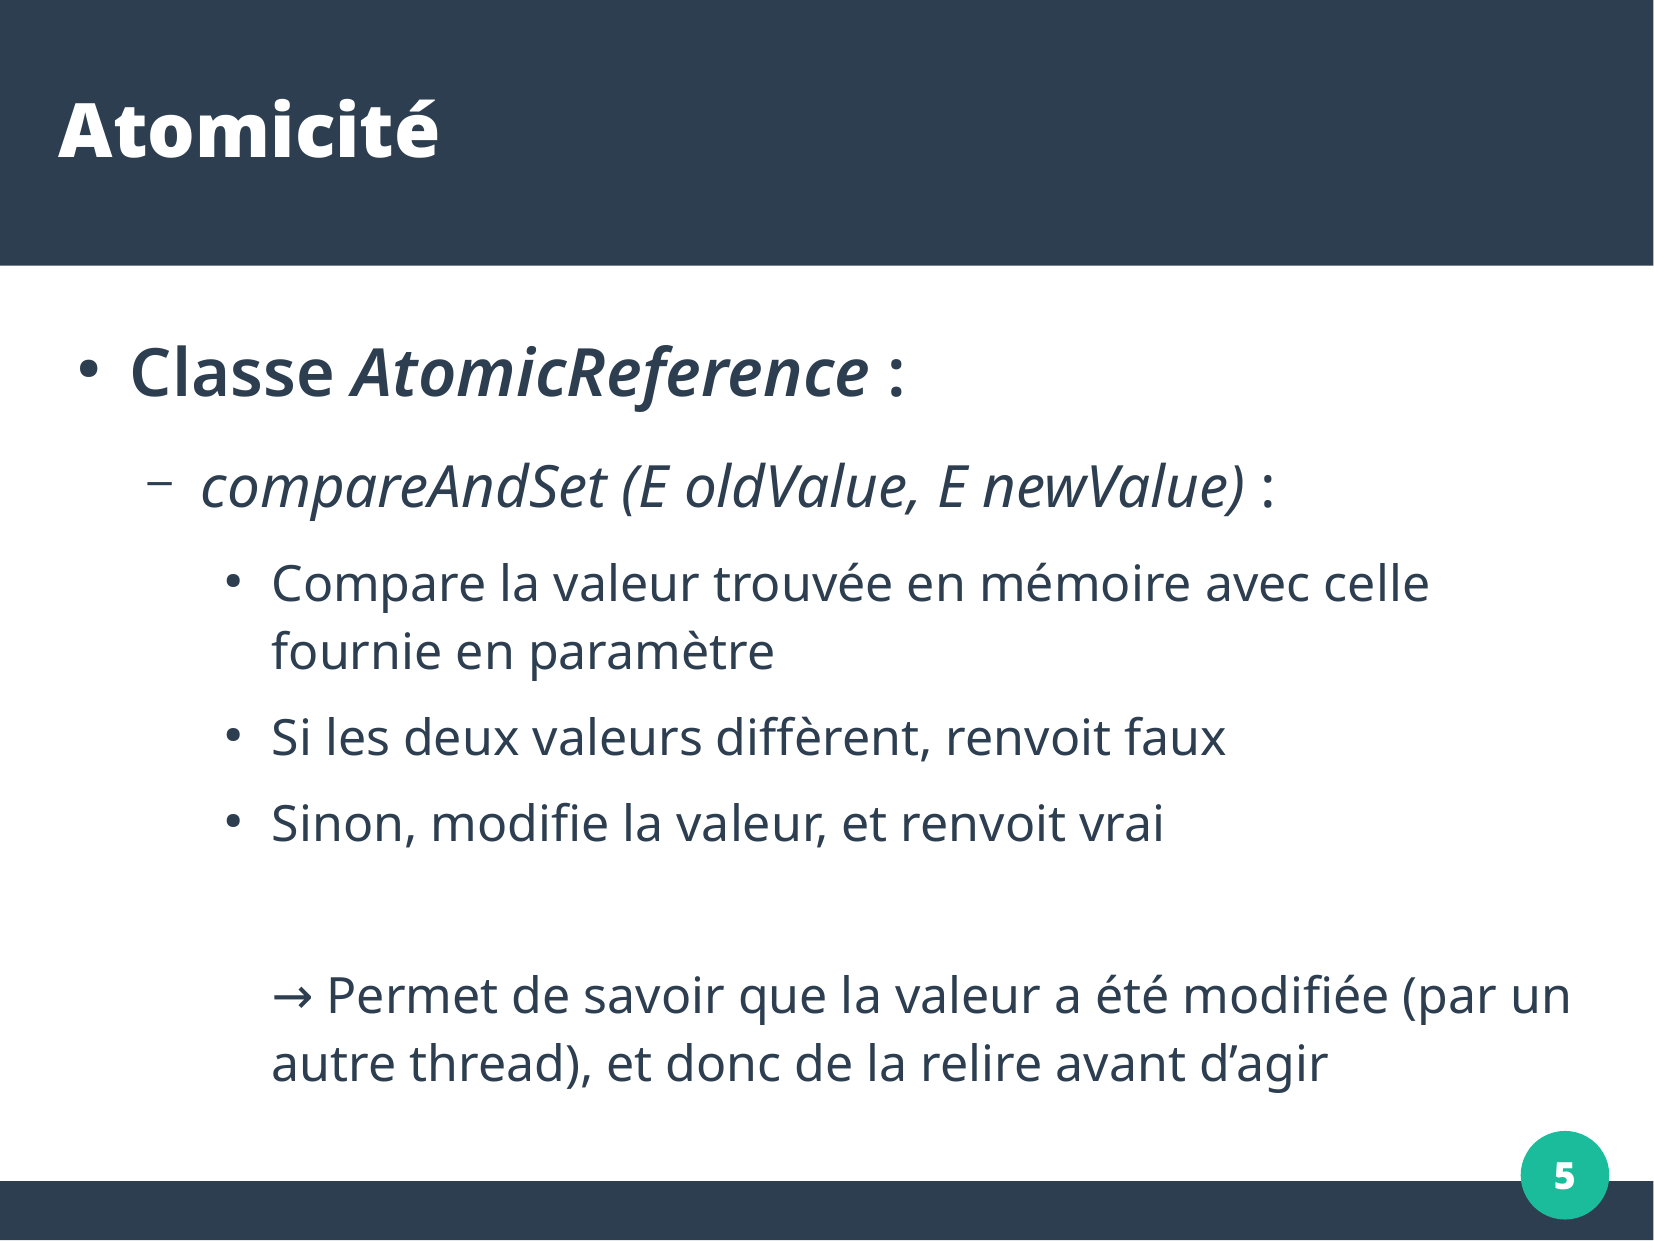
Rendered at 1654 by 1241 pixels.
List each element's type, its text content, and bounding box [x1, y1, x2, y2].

list Classe AtomicReference : compareAndSet (E oldValue, E newValue) : Compare la valeur trouvée en mémoire avec celle fournie en paramètre Si les deux valeurs diffèrent, renvoit faux Sinon, modifie la valeur, et renvoit vrai → Permet de savoir que la valeur a été modifiée (par un autre thread), et donc de la relire avant d’agir [59, 324, 1595, 1152]
title Atomicité [59, 49, 1595, 207]
